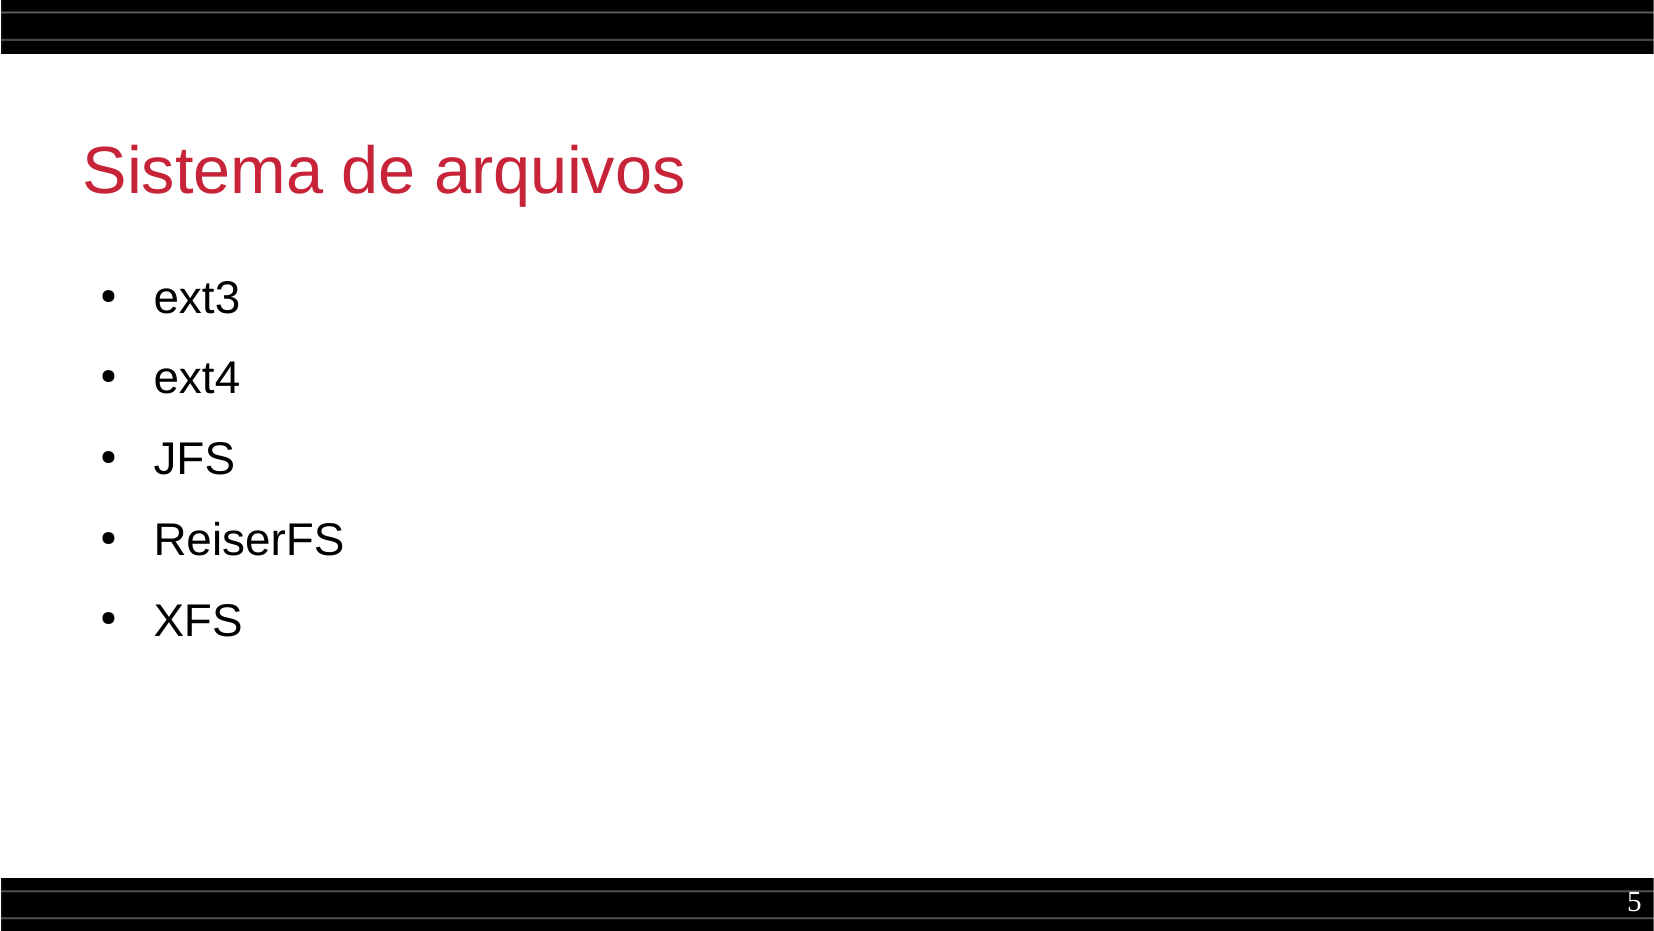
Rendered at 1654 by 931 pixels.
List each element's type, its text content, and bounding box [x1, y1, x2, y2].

title Sistema de arquivos [82, 92, 1571, 249]
list ext3 ext4 JFS ReiserFS XFS [82, 271, 1571, 758]
picture [1, 0, 1654, 54]
picture [1, 878, 1654, 931]
